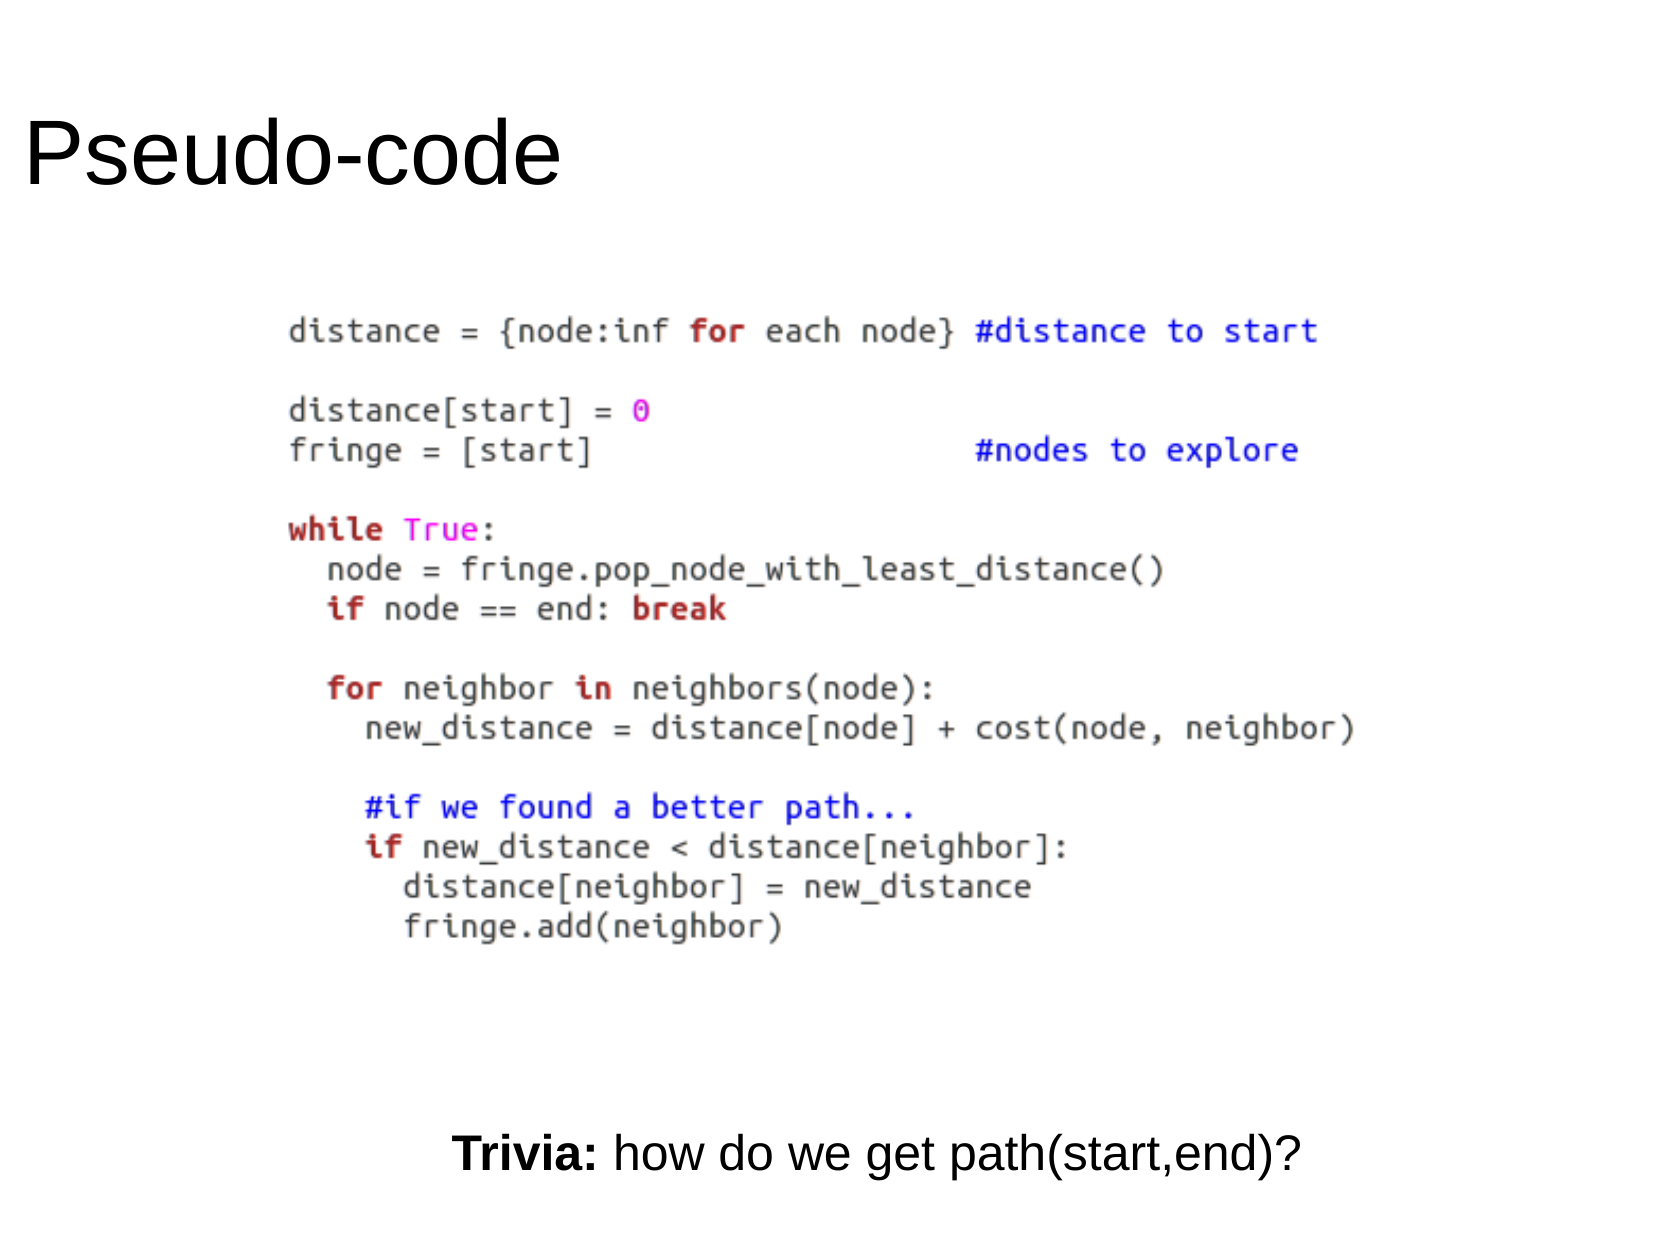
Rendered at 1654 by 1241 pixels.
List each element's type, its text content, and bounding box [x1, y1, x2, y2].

picture [285, 314, 1366, 961]
text_box Trivia: how do we get path(start,end)? [436, 1118, 1318, 1190]
title Pseudo-code [23, 49, 1512, 257]
